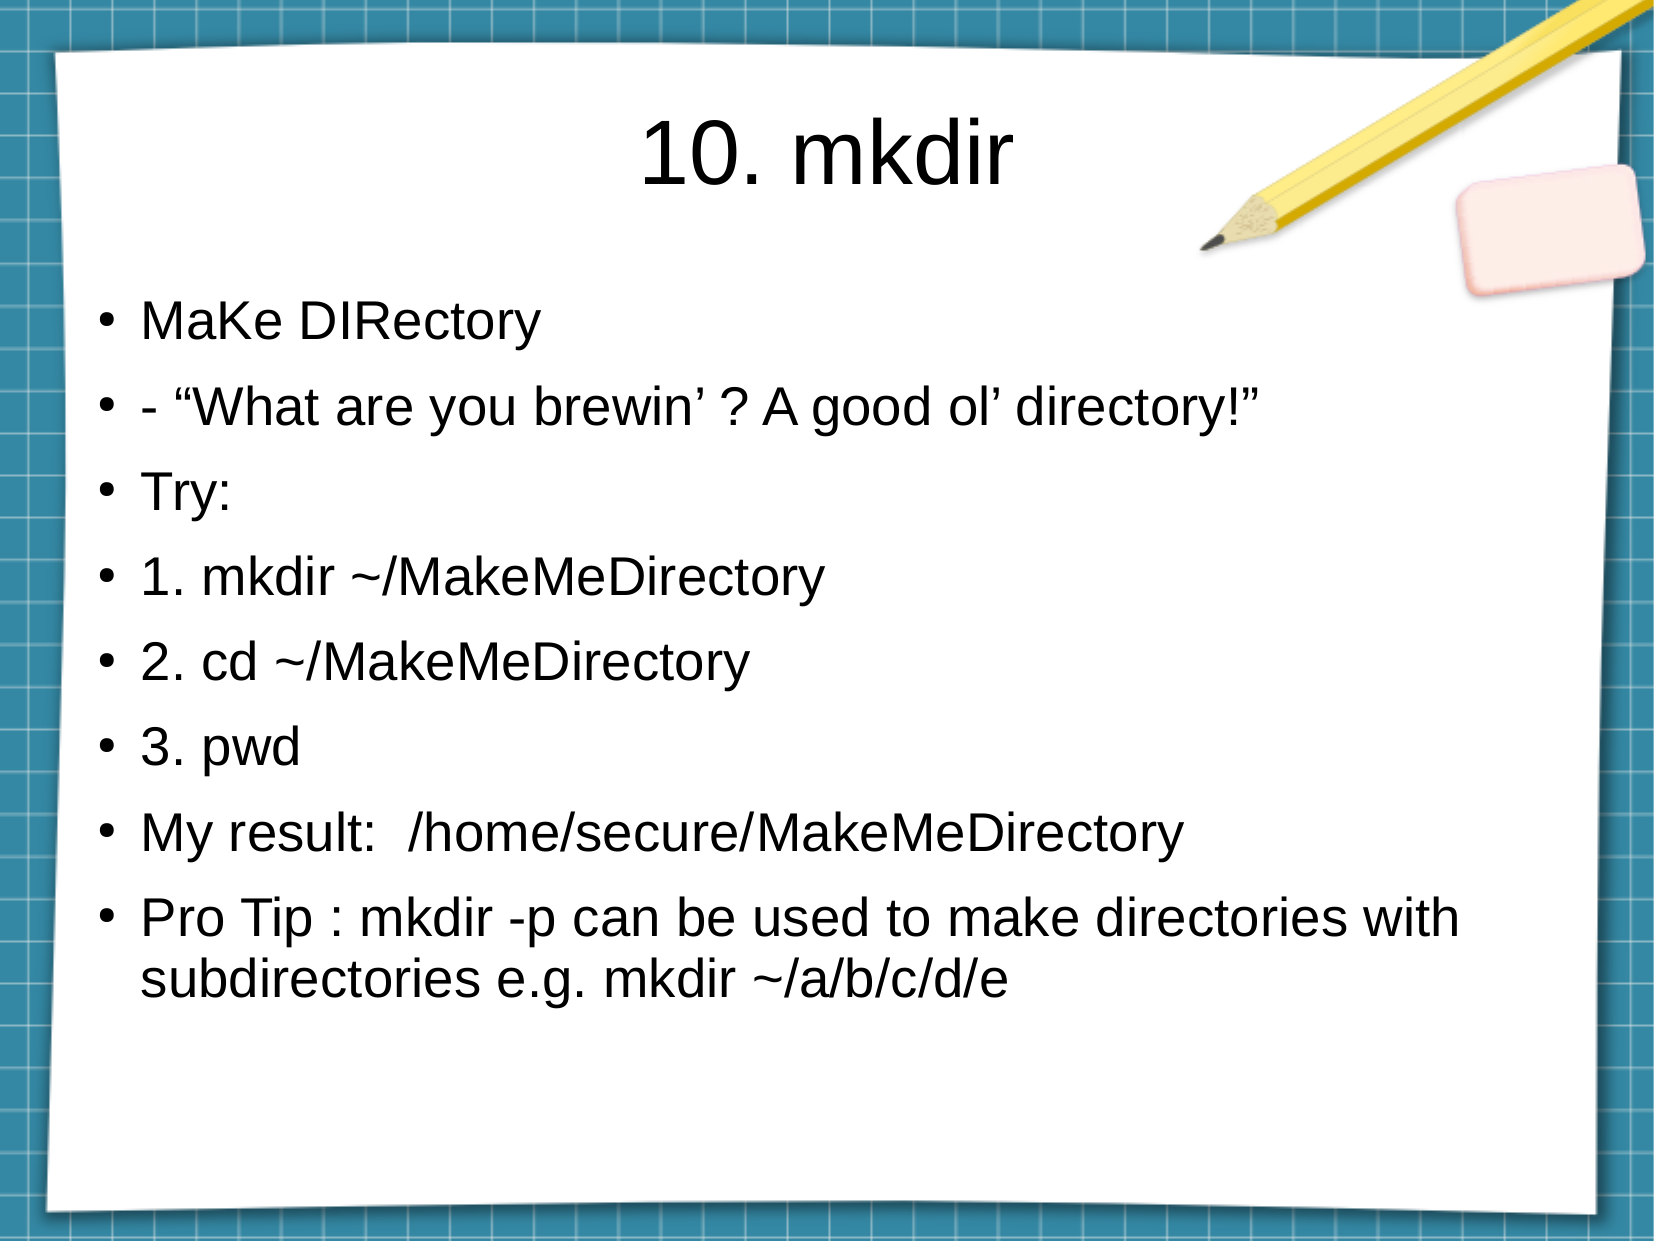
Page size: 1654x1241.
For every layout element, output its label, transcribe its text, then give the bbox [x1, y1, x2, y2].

picture [0, 0, 1654, 1241]
list MaKe DIRectory - “What are you brewin’ ? A good ol’ directory!” Try: 1. mkdir ~/MakeMeDirectory 2. cd ~/MakeMeDirectory 3. pwd My result: /home/secure/MakeMeDirectory Pro Tip : mkdir -p can be used to make directories with subdirectories e.g. mkdir ~/a/b/c/d/e [82, 290, 1571, 1010]
title 10. mkdir [82, 49, 1571, 257]
